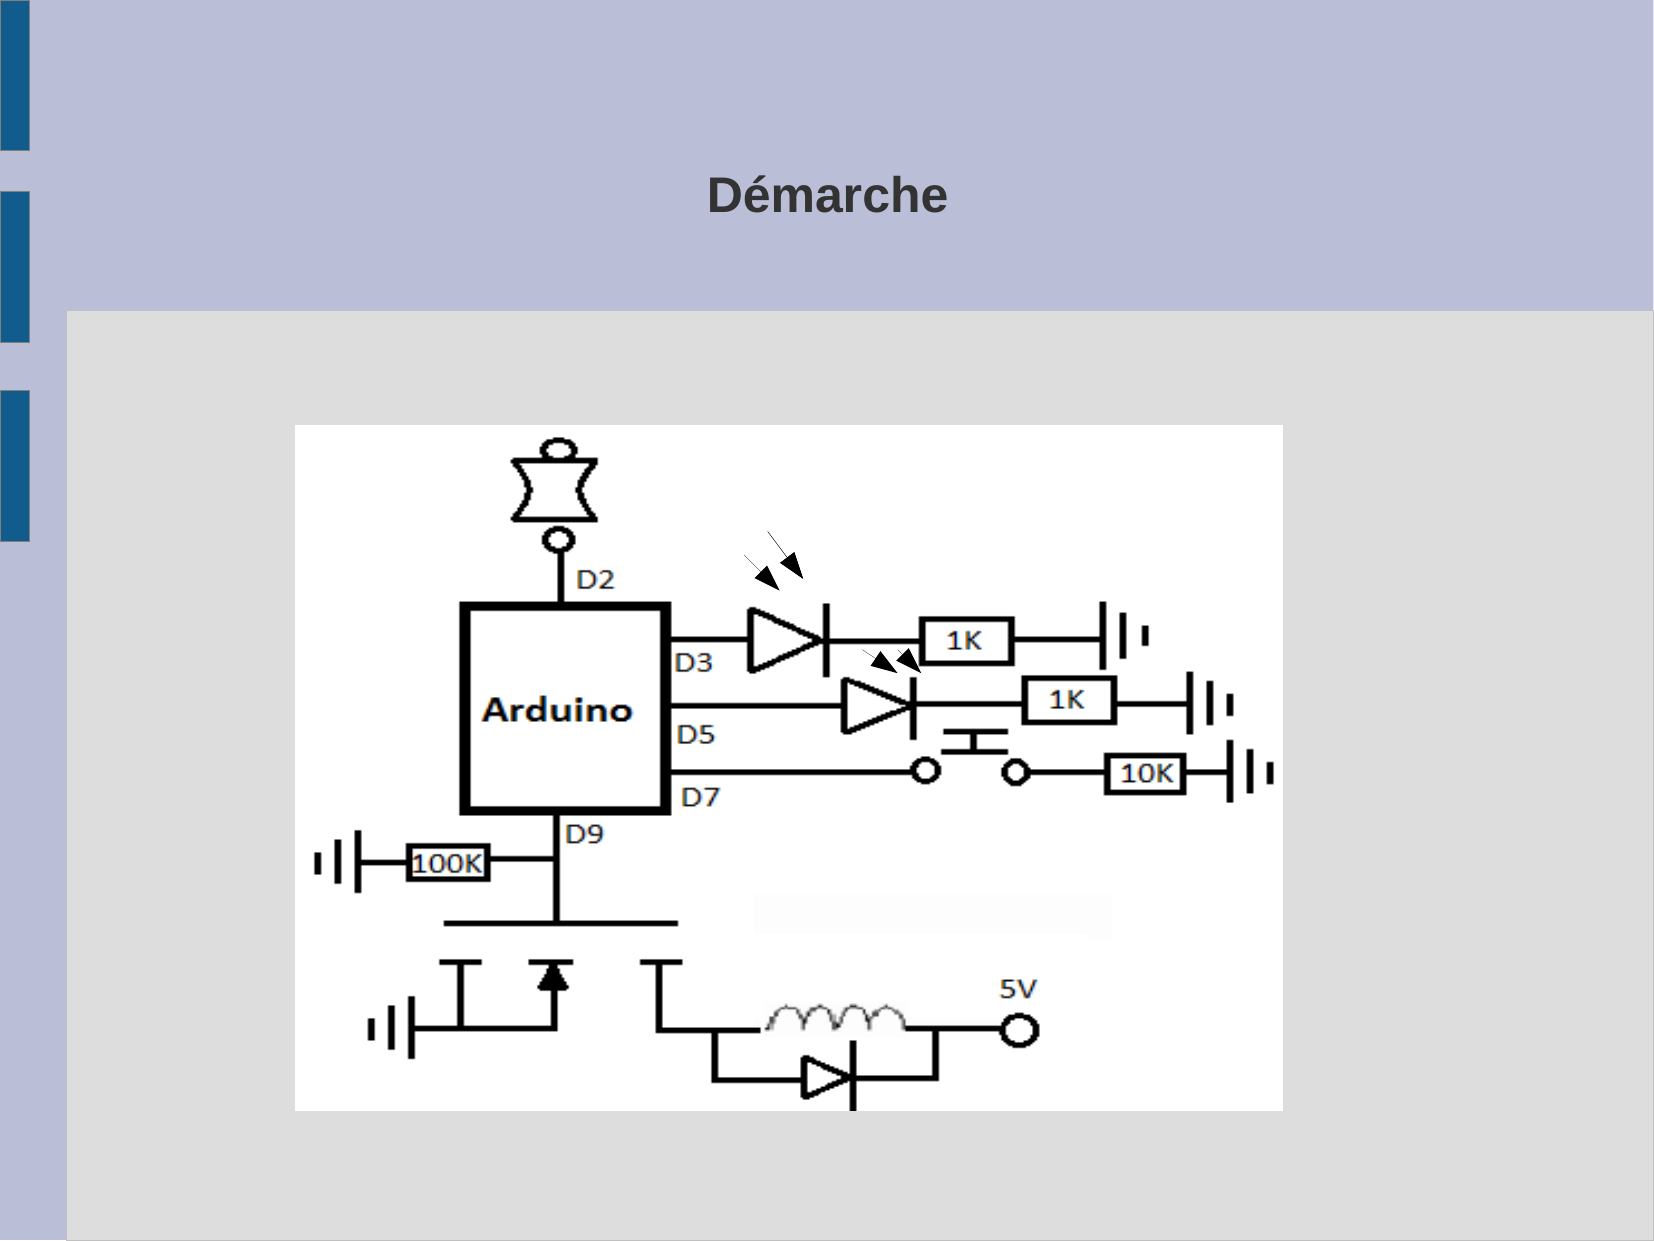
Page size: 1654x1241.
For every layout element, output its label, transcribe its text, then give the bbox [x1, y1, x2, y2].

title Démarche [121, 91, 1534, 299]
picture [295, 425, 1283, 1111]
